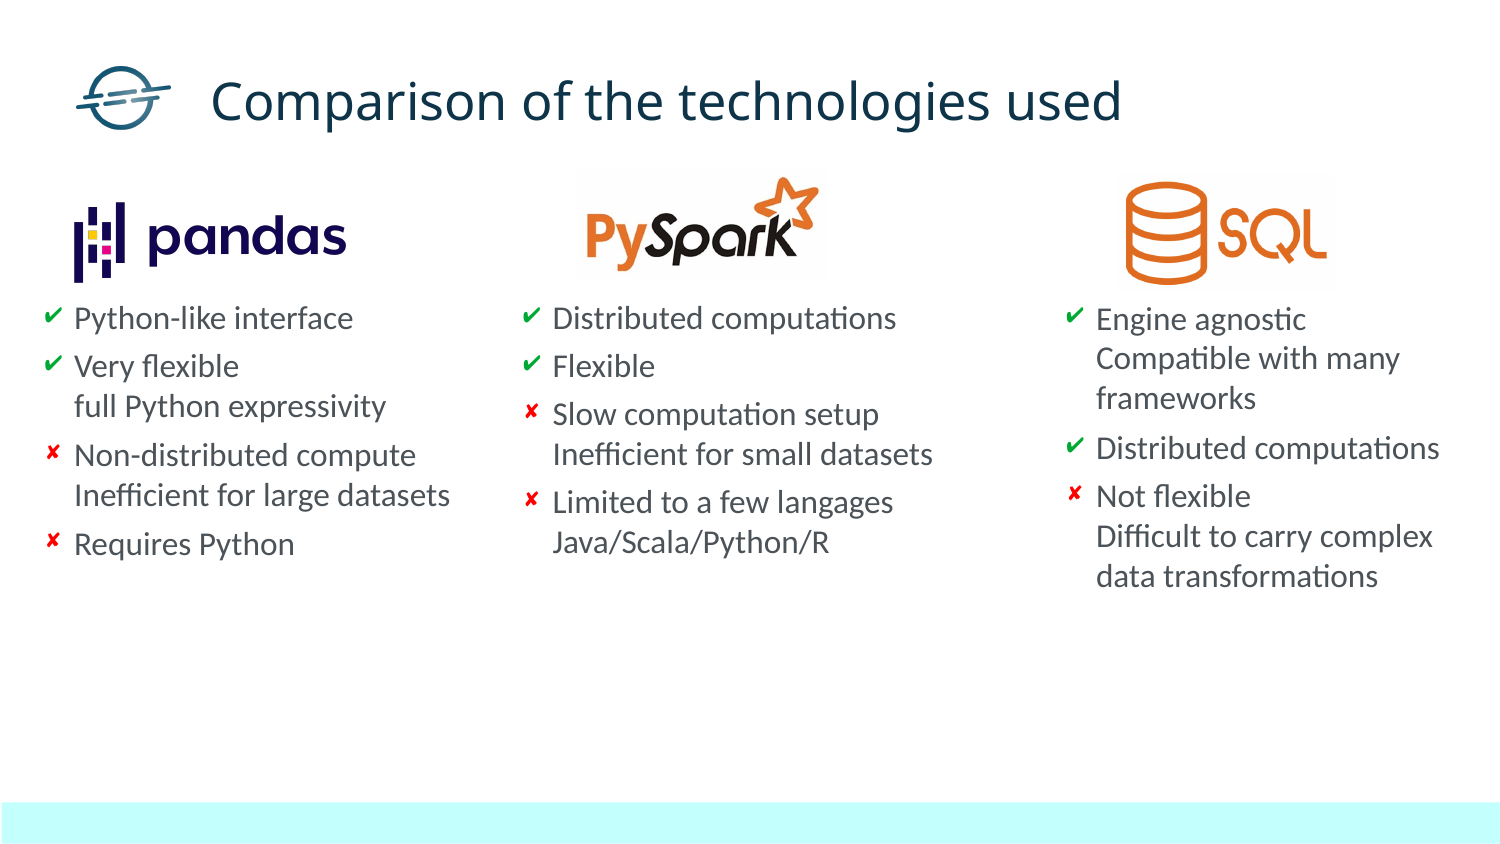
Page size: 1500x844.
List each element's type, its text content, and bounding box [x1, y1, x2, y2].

picture [61, 182, 359, 303]
title Limited to a few langages Java/Scala/Python/R [496, 465, 930, 579]
title Flexible [496, 328, 731, 376]
title Slow computation setup Inefficient for small datasets [496, 376, 963, 472]
title Very flexible full Python expressivity [17, 328, 448, 418]
title Engine agnostic Compatible with many frameworks [1039, 281, 1463, 411]
text_box [1, 802, 1500, 844]
title Distributed computations [496, 281, 920, 341]
title Requires Python [17, 506, 353, 577]
picture [577, 167, 828, 280]
picture [76, 66, 171, 130]
title Non-distributed compute Inefficient for large datasets [17, 418, 470, 513]
title Python-like interface [17, 281, 409, 328]
picture [1117, 173, 1334, 291]
title Not flexible Difficult to carry complex data transformations [1039, 459, 1500, 554]
title Distributed computations [1039, 411, 1480, 459]
title Comparison of the technologies used [195, 53, 1344, 141]
